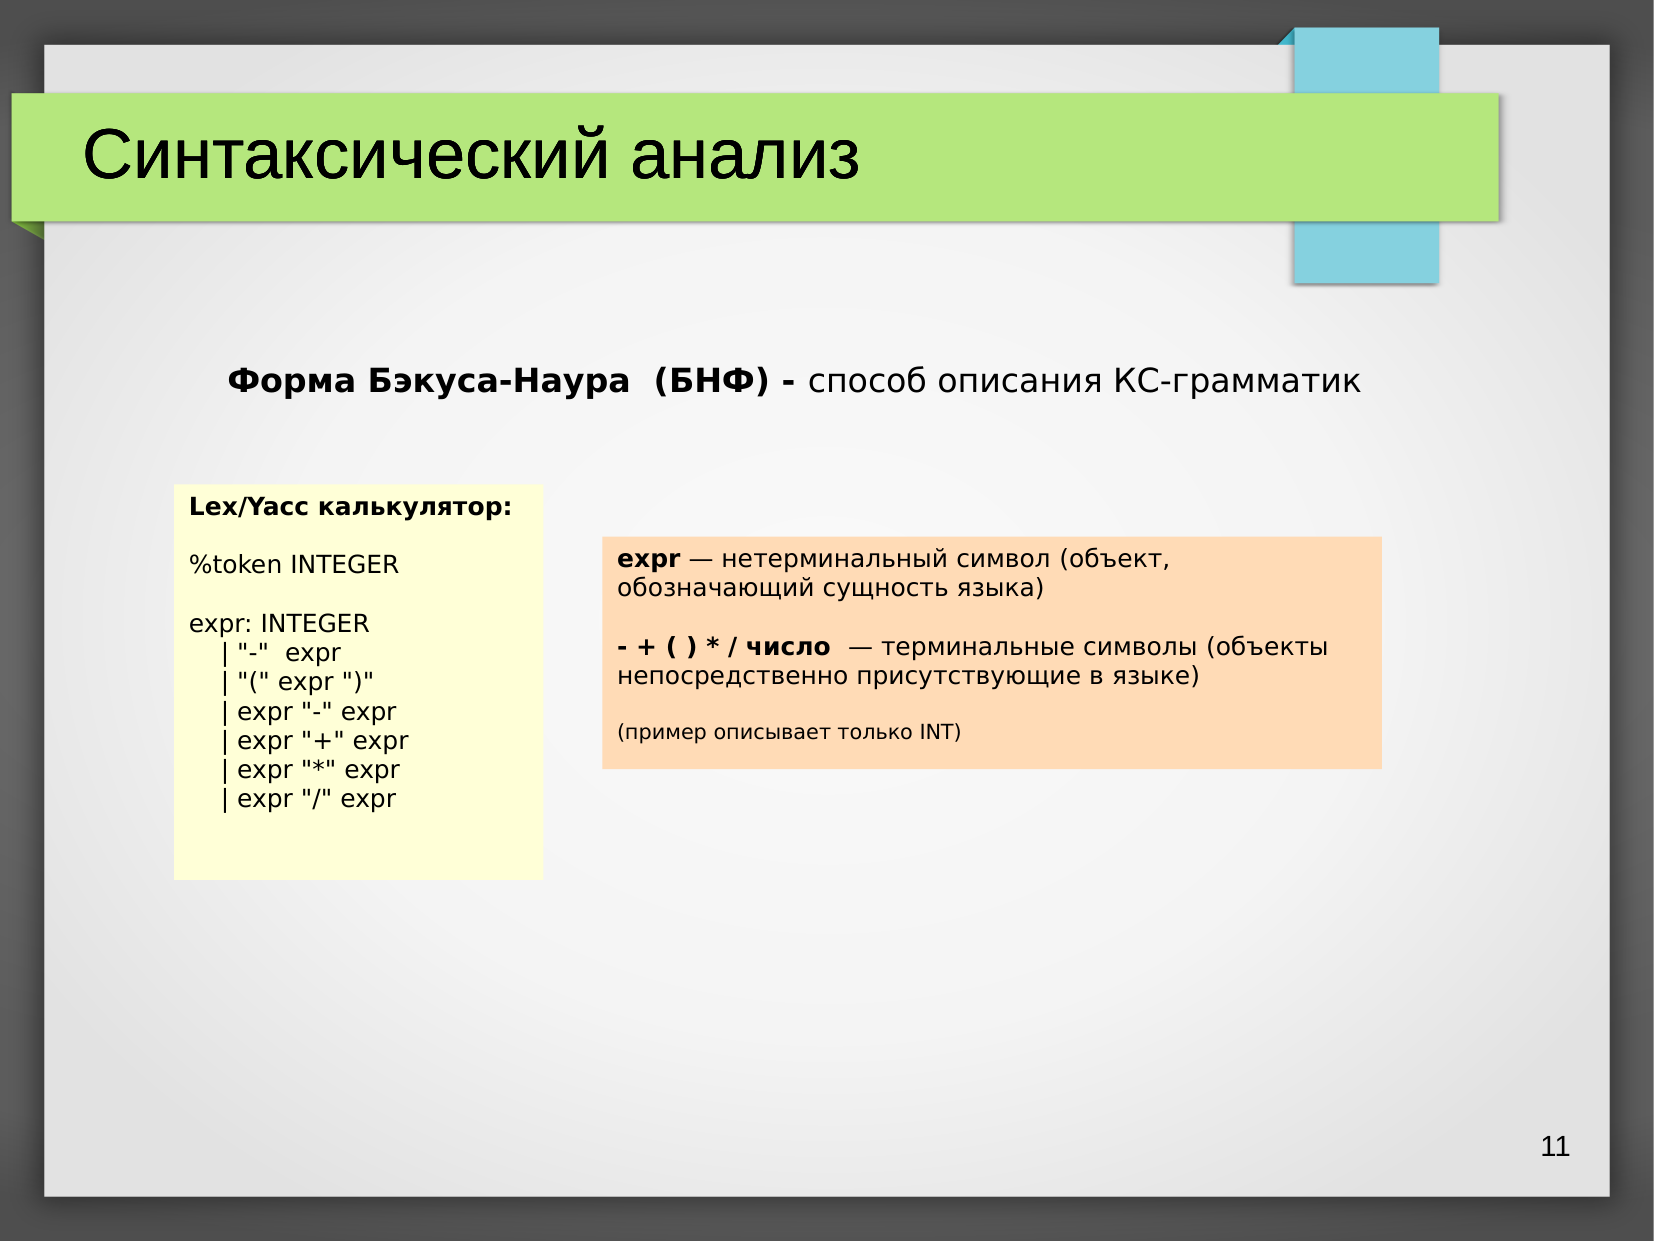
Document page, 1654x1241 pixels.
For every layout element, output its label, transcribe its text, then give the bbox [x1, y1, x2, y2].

picture [0, 0, 1654, 1241]
text_box Lex/Yacc калькулятор: %token INTEGER expr: INTEGER | "-" expr | "(" expr ")" | expr "-" expr | expr "+" expr | expr "*" expr | expr "/" expr [174, 484, 544, 880]
title Синтаксический анализ [82, 114, 993, 194]
text_box Форма Бэкуса-Наура (БНФ) - способ описания КС-грамматик [212, 354, 1394, 556]
text_box expr — нетерминальный символ (объект, обозначающий сущность языка) - + ( ) * / число — терминальные символы (объекты непосредственно присутствующие в языке) (пример описывает только INT) [602, 536, 1382, 770]
